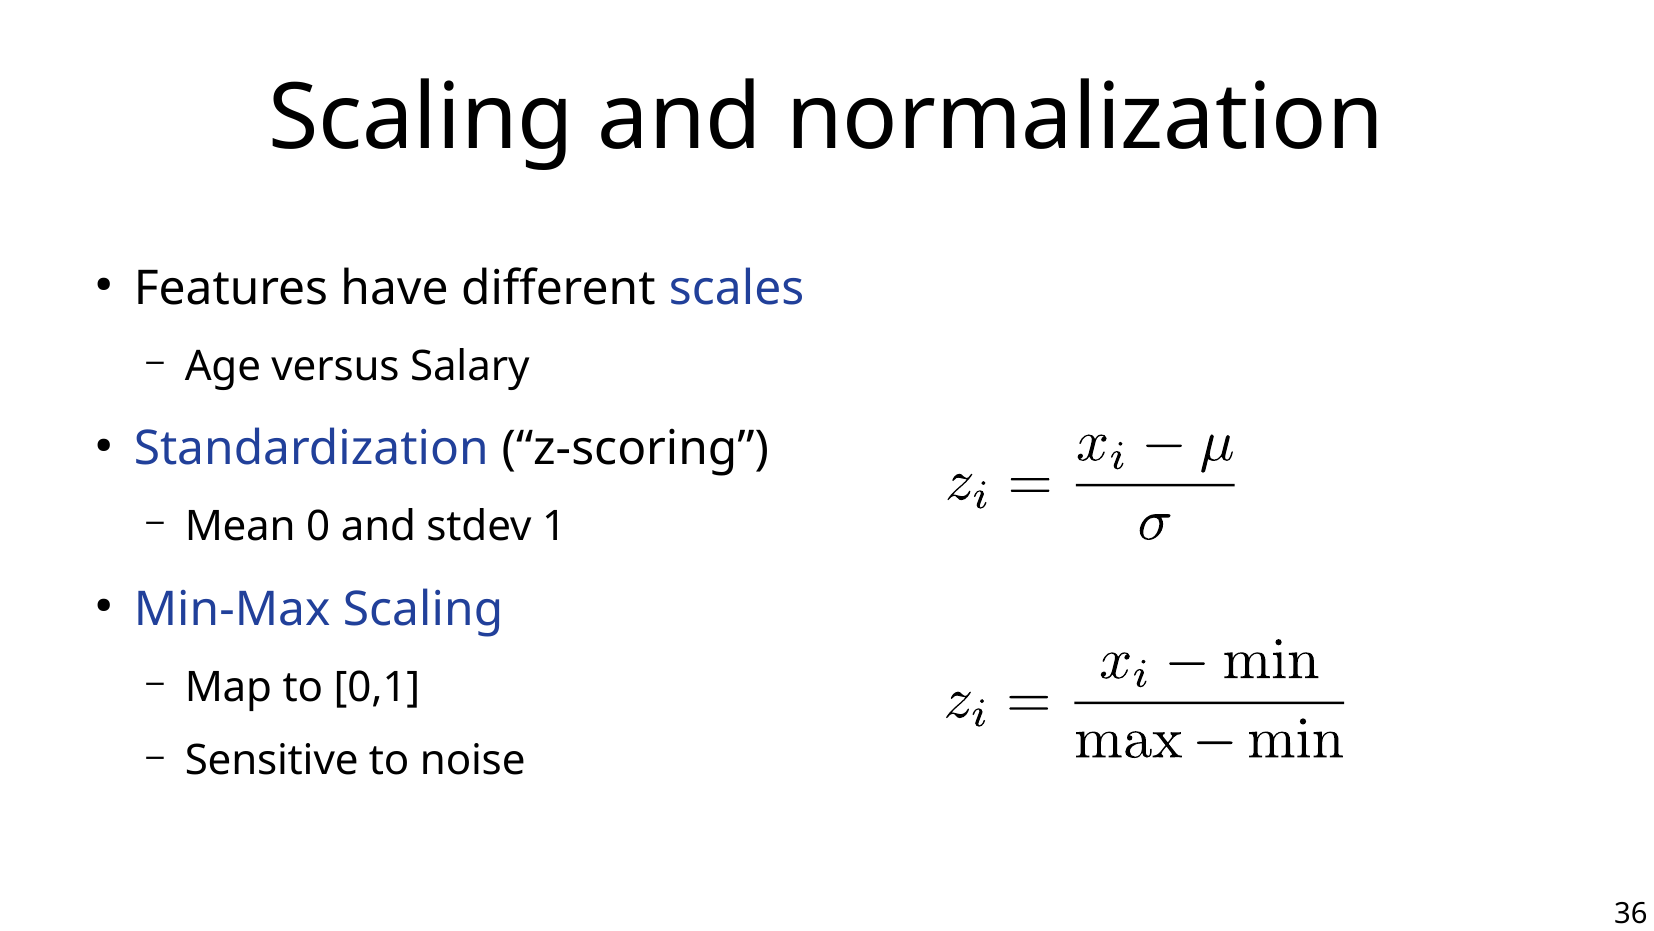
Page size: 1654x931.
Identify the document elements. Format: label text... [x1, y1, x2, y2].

list Features have different scales Age versus Salary Standardization (“z-scoring”) Mean 0 and stdev 1 Min-Max Scaling Map to [0,1] Sensitive to noise [82, 253, 1571, 793]
title Scaling and normalization [82, 1, 1571, 226]
text_box [943, 639, 1345, 763]
text_box [945, 426, 1235, 541]
